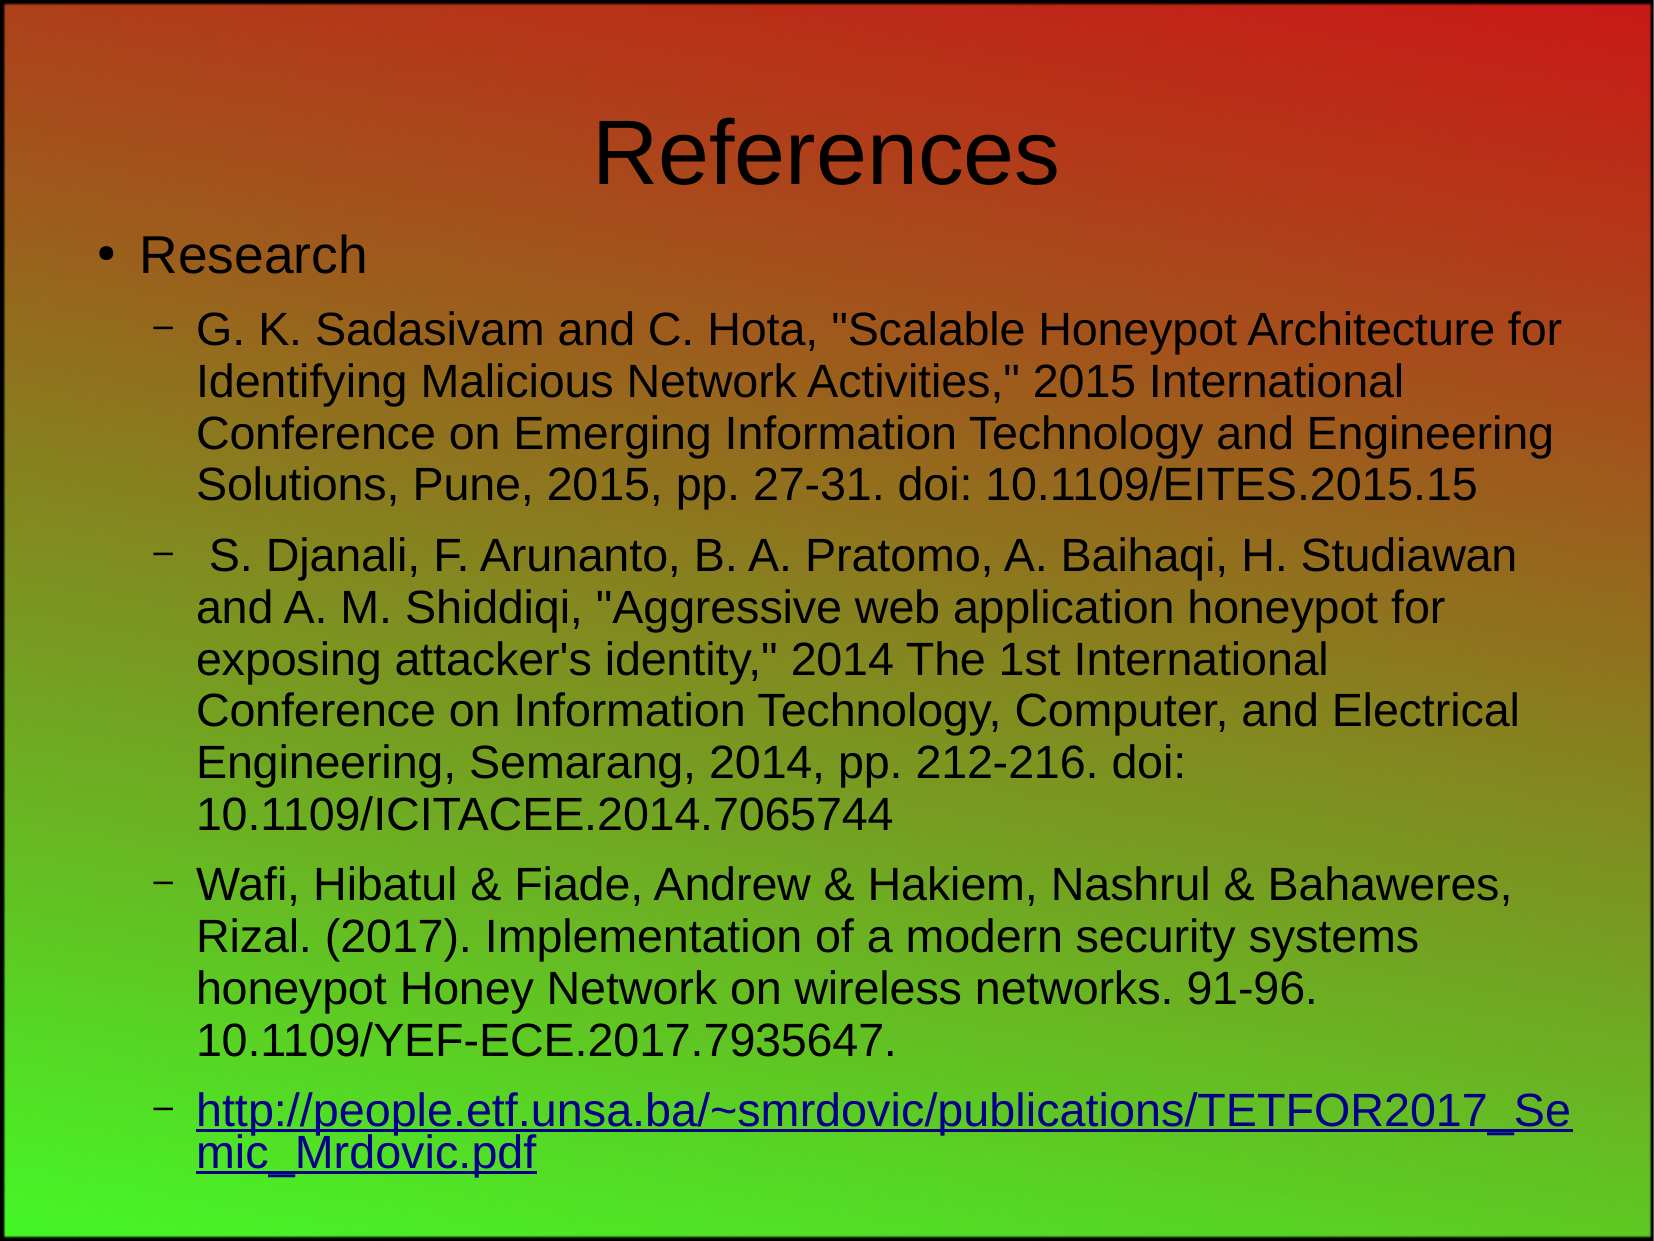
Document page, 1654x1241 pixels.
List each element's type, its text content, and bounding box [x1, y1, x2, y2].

picture [0, 0, 1654, 1241]
list Research G. K. Sadasivam and C. Hota, "Scalable Honeypot Architecture for Identifying Malicious Network Activities," 2015 International Conference on Emerging Information Technology and Engineering Solutions, Pune, 2015, pp. 27-31. doi: 10.1109/EITES.2015.15 S. Djanali, F. Arunanto, B. A. Pratomo, A. Baihaqi, H. Studiawan and A. M. Shiddiqi, "Aggressive web application honeypot for exposing attacker's identity," 2014 The 1st International Conference on Information Technology, Computer, and Electrical Engineering, Semarang, 2014, pp. 212-216. doi: 10.1109/ICITACEE.2014.7065744 Wafi, Hibatul & Fiade, Andrew & Hakiem, Nashrul & Bahaweres, Rizal. (2017). Implementation of a modern security systems honeypot Honey Network on wireless networks. 91-96. 10.1109/YEF-ECE.2017.7935647. http://people.etf.unsa.ba/~smrdovic/publications/TETFOR2017_Semic_Mrdovic.pdf [82, 225, 1571, 1186]
title References [82, 49, 1571, 225]
